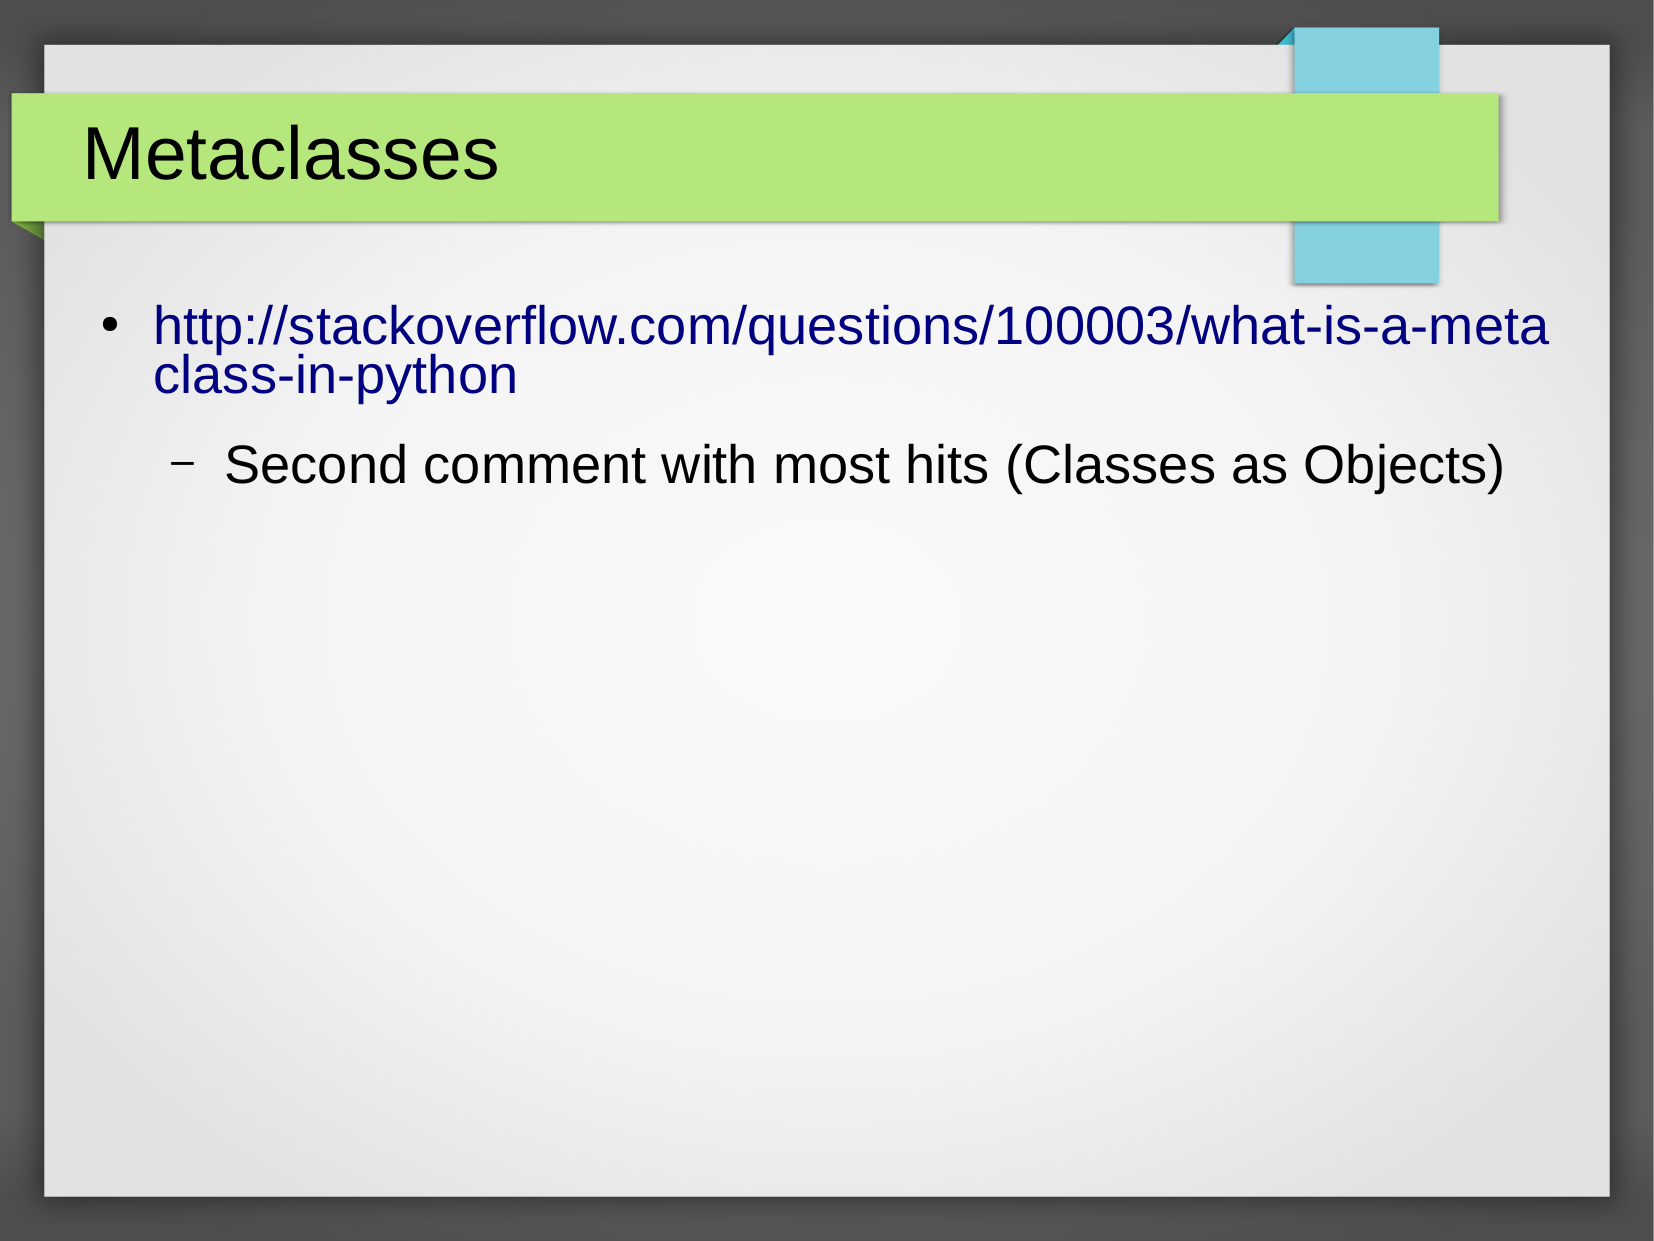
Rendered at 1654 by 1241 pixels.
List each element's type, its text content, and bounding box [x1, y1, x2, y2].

picture [0, 0, 1654, 1241]
title Metaclasses [82, 94, 1264, 213]
list http://stackoverflow.com/questions/100003/what-is-a-metaclass-in-python Second comment with most hits (Classes as Objects) [82, 295, 1571, 1015]
